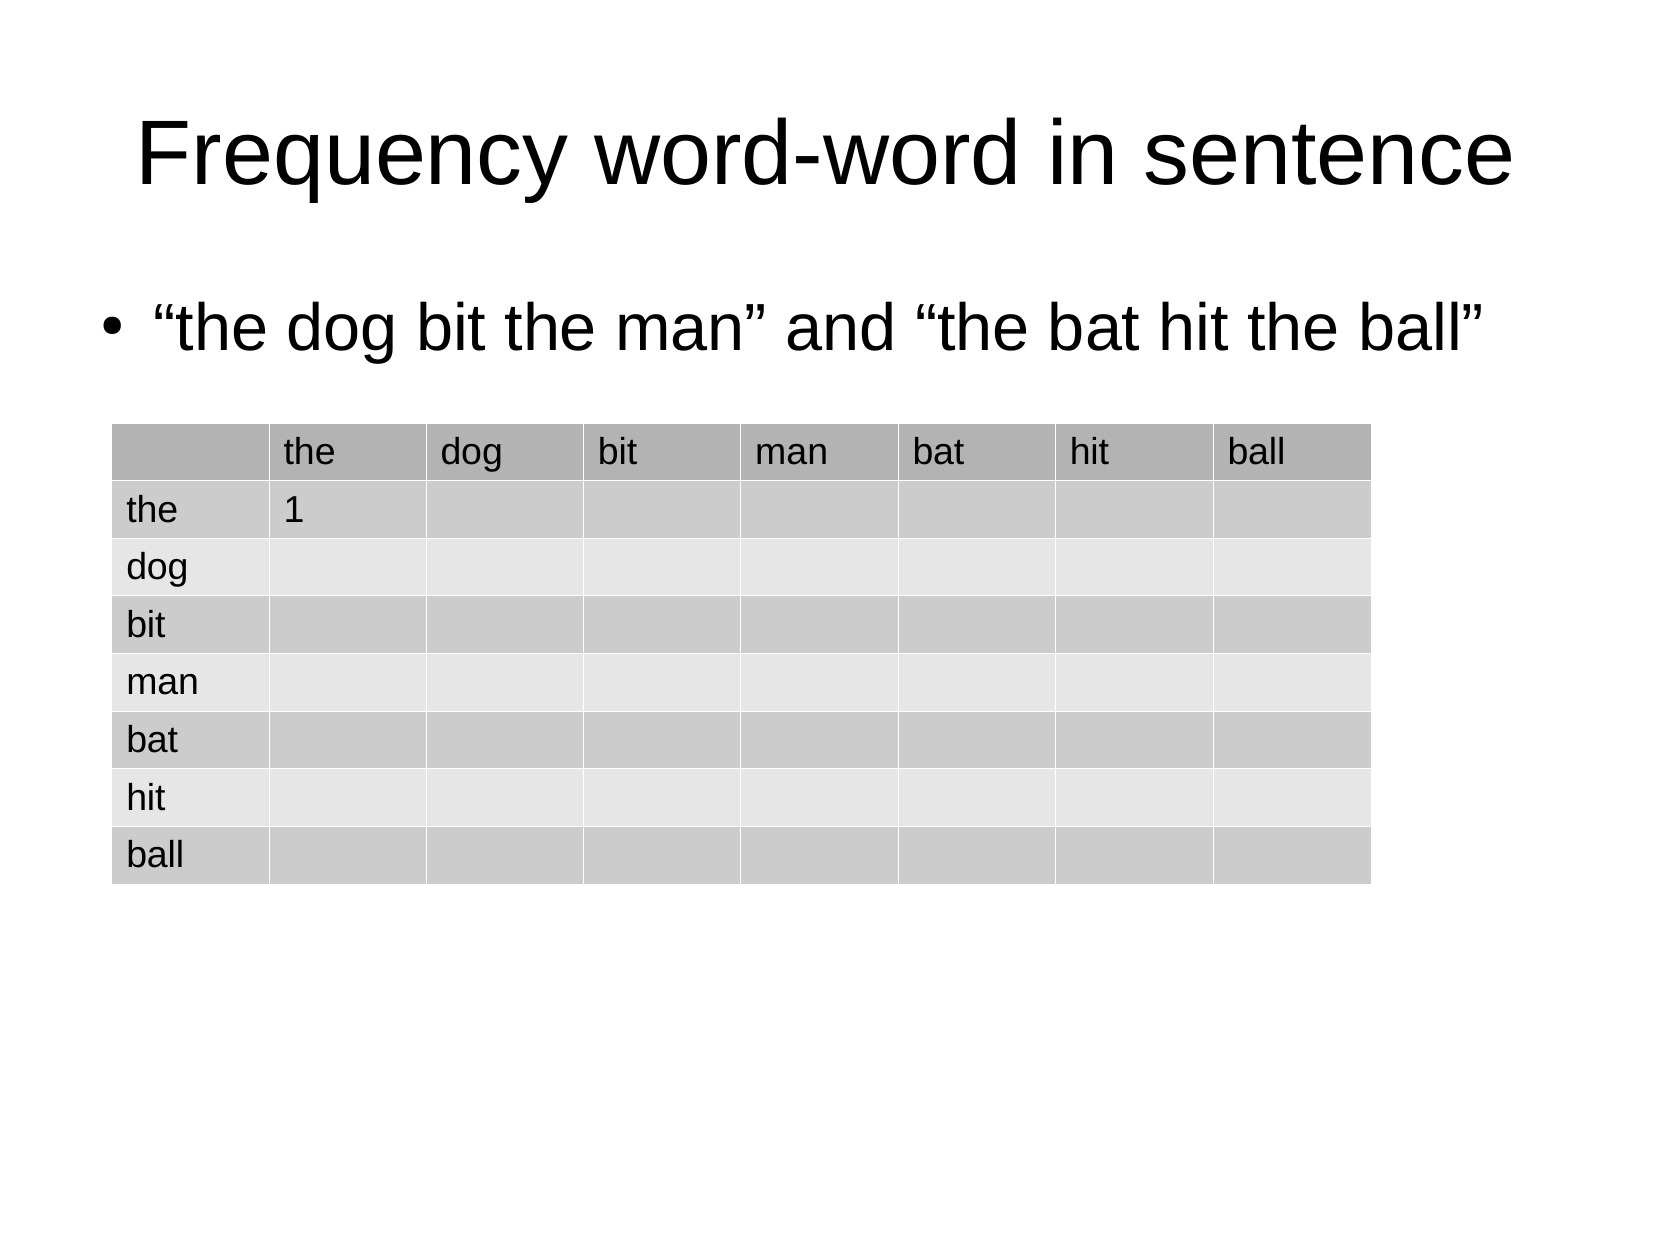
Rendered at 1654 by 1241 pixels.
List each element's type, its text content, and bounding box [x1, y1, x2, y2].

table_cell [584, 712, 740, 768]
table_header bat [899, 424, 1055, 480]
table_cell [1056, 596, 1213, 653]
table_cell bat [112, 712, 269, 768]
table_cell the [112, 481, 269, 538]
table_cell [1214, 539, 1371, 595]
table_cell [899, 481, 1055, 538]
table_cell [899, 654, 1055, 711]
table_cell [427, 712, 583, 768]
table_cell [270, 654, 426, 711]
table_cell [741, 712, 898, 768]
table_cell [584, 769, 740, 826]
table_cell [427, 539, 583, 595]
table_cell [1214, 712, 1371, 768]
table_cell [1056, 654, 1213, 711]
table_header ball [1214, 424, 1371, 480]
table_cell [899, 712, 1055, 768]
table_header the [270, 424, 426, 480]
table_cell [427, 654, 583, 711]
table_cell [899, 539, 1055, 595]
table_header [112, 424, 269, 480]
table_cell [270, 596, 426, 653]
table_cell [741, 539, 898, 595]
table_cell [899, 596, 1055, 653]
table_header man [741, 424, 898, 480]
table_cell [427, 481, 583, 538]
table_cell [270, 712, 426, 768]
title Frequency word-word in sentence [82, 49, 1571, 257]
table_cell [1056, 712, 1213, 768]
table_cell [899, 827, 1055, 884]
table_cell [1056, 539, 1213, 595]
table_cell [741, 481, 898, 538]
table_cell ball [112, 827, 269, 884]
table_cell 1 [270, 481, 426, 538]
table_cell [899, 769, 1055, 826]
table_cell [584, 827, 740, 884]
table_cell [1214, 481, 1371, 538]
table_cell [1214, 769, 1371, 826]
table_cell [270, 539, 426, 595]
table_cell [741, 654, 898, 711]
table_cell [1214, 827, 1371, 884]
table_cell [1056, 769, 1213, 826]
table_cell man [112, 654, 269, 711]
table_cell bit [112, 596, 269, 653]
table_cell dog [112, 539, 269, 595]
table_cell [427, 769, 583, 826]
table_cell [584, 654, 740, 711]
table_cell [270, 827, 426, 884]
table_header dog [427, 424, 583, 480]
table_cell [427, 596, 583, 653]
table_cell [741, 827, 898, 884]
table_cell [1056, 827, 1213, 884]
table_cell [270, 769, 426, 826]
table_cell [584, 539, 740, 595]
table_cell [584, 596, 740, 653]
table_header bit [584, 424, 740, 480]
table_header hit [1056, 424, 1213, 480]
table_cell [584, 481, 740, 538]
table_cell [1214, 596, 1371, 653]
table_cell [741, 596, 898, 653]
table_cell [741, 769, 898, 826]
table_cell [427, 827, 583, 884]
list “the dog bit the man” and “the bat hit the ball” [82, 290, 1571, 1010]
table_cell hit [112, 769, 269, 826]
table_cell [1056, 481, 1213, 538]
table_cell [1214, 654, 1371, 711]
